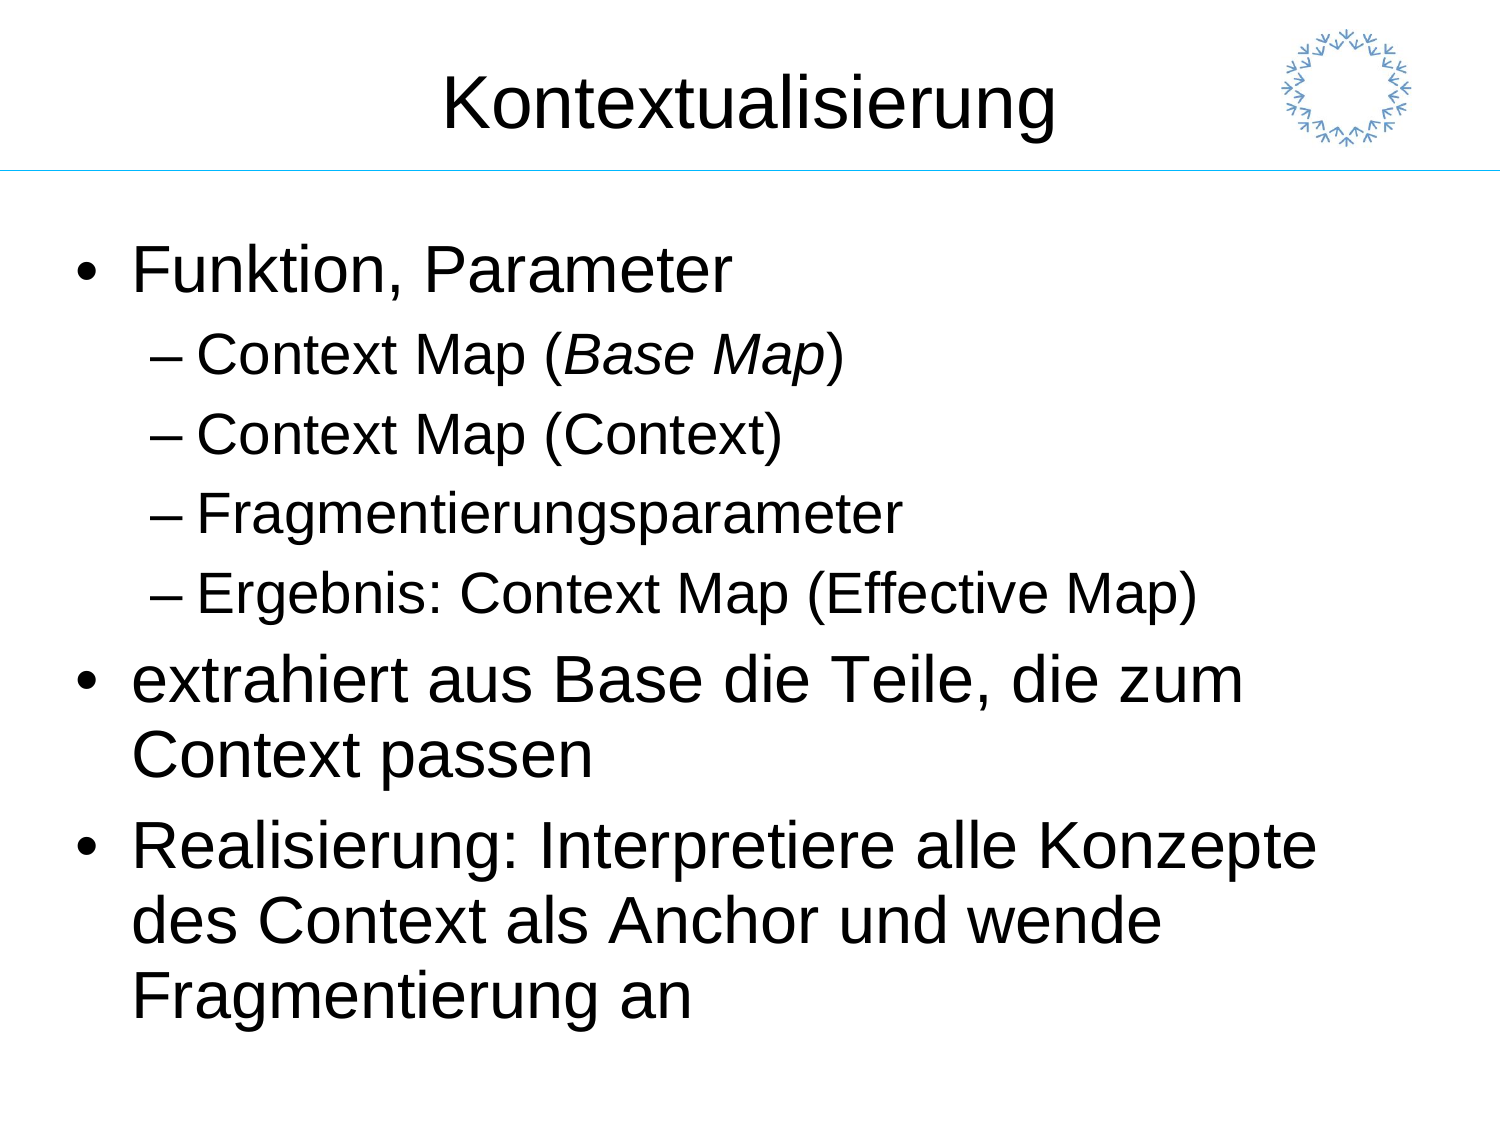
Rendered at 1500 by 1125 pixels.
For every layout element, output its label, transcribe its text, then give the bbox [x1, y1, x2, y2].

list Funktion, Parameter Context Map (Base Map) Context Map (Context) Fragmentierungsparameter Ergebnis: Context Map (Effective Map) extrahiert aus Base die Teile, die zum Context passen Realisierung: Interpretiere alle Konzepte des Context als Anchor und wende Fragmentierung an [75, 232, 1426, 1032]
picture [1281, 29, 1412, 57]
title Kontextualisierung [75, 57, 1426, 148]
